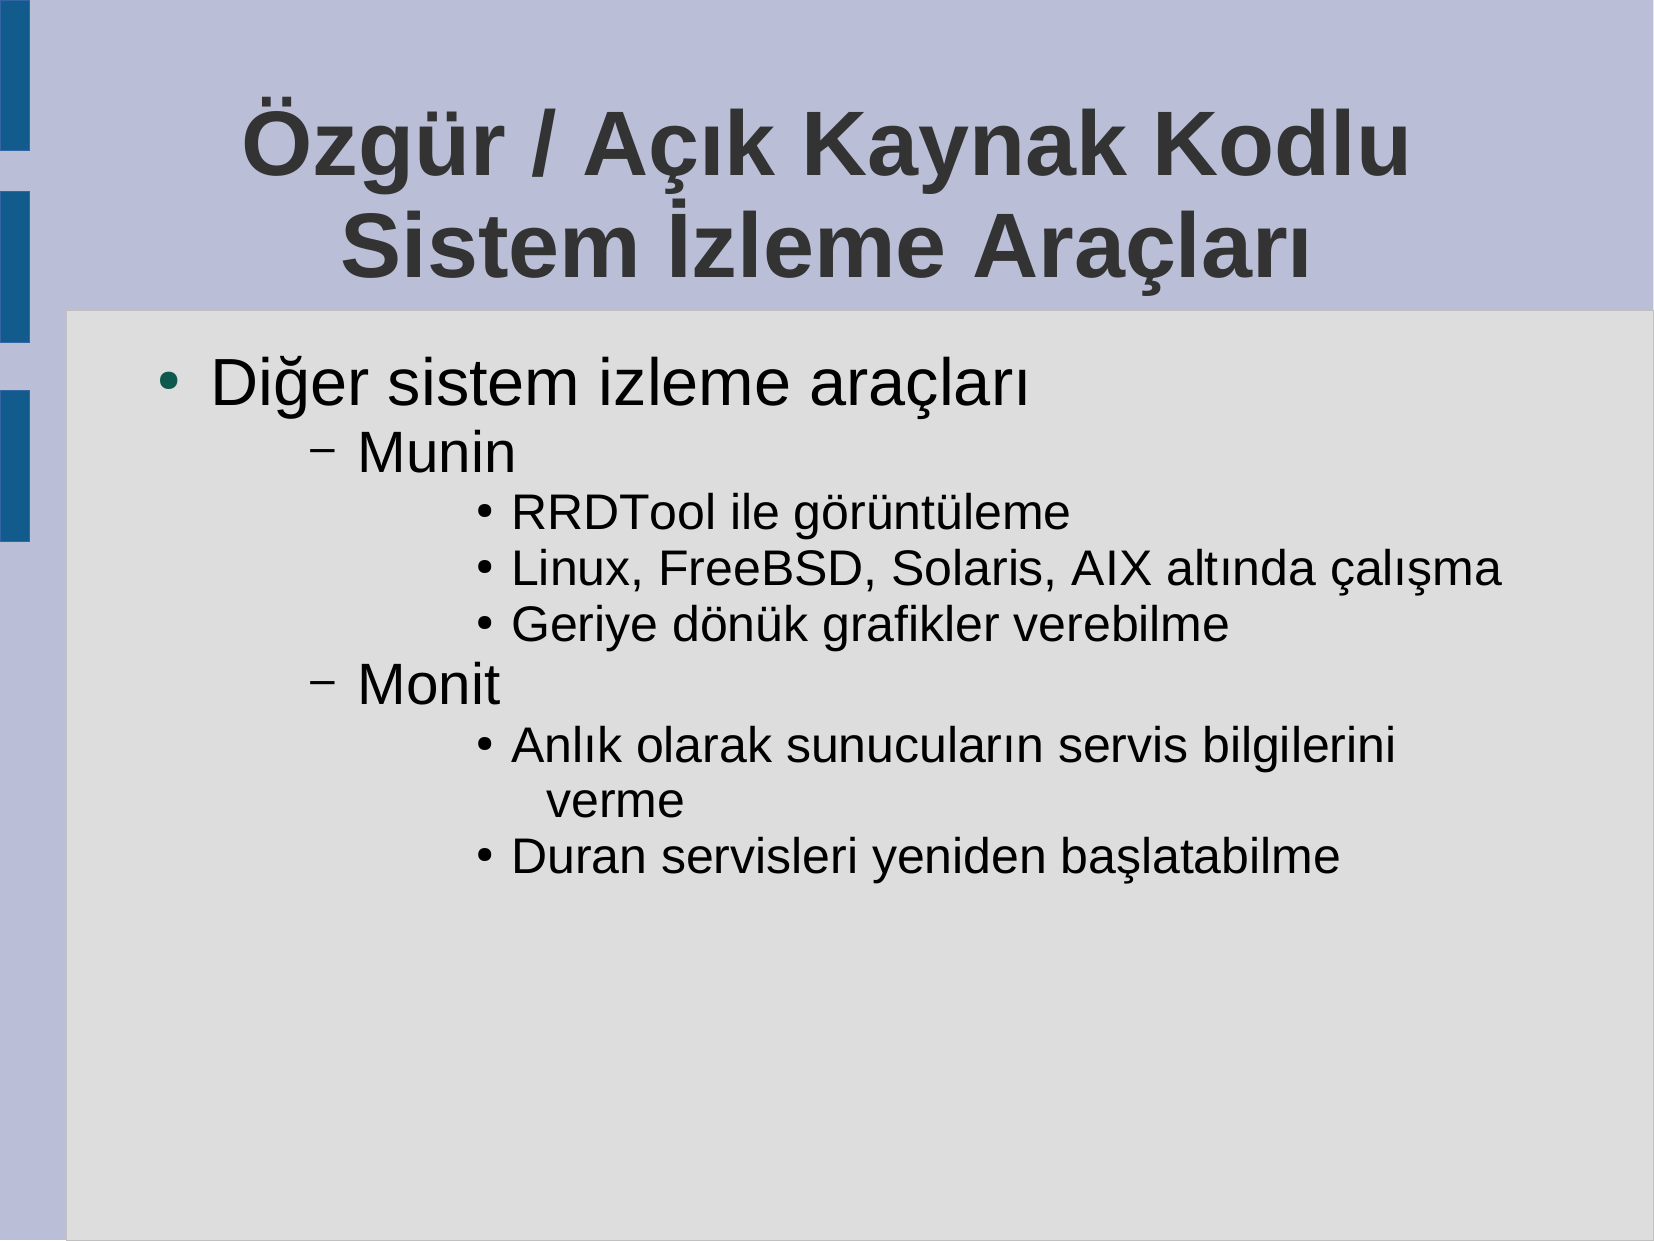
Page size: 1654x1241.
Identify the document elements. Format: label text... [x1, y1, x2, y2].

title Özgür / Açık Kaynak Kodlu Sistem İzleme Araçları [121, 76, 1534, 313]
list Diğer sistem izleme araçları Munin RRDTool ile görüntüleme Linux, FreeBSD, Solaris, AIX altında çalışma Geriye dönük grafikler verebilme Monit Anlık olarak sunucuların servis bilgilerini verme Duran servisleri yeniden başlatabilme [121, 344, 1534, 1127]
